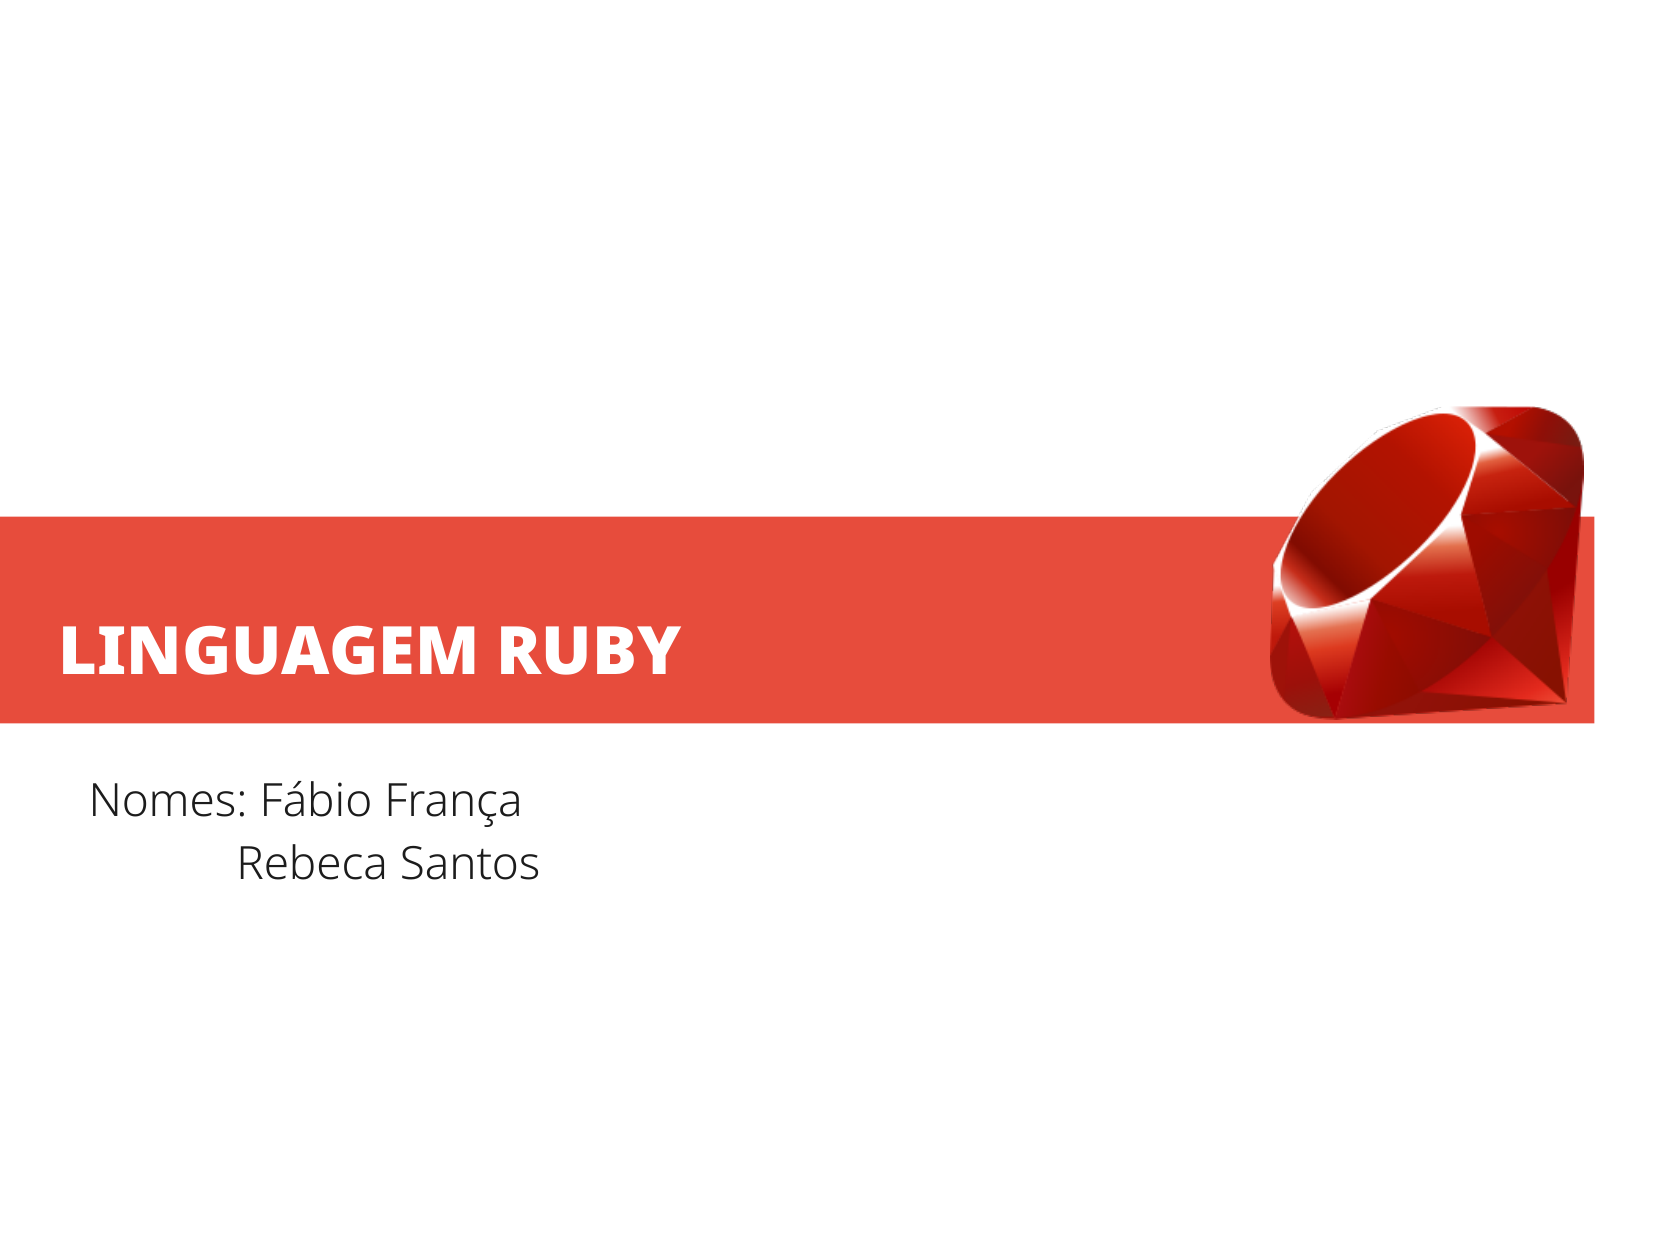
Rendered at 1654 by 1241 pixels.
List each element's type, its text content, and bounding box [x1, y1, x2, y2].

title LINGUAGEM RUBY [59, 546, 1270, 694]
title LINGUAGEM RUBY [1584, 546, 1595, 694]
picture [1270, 406, 1584, 720]
subtitle Nomes: Fábio França Rebeca Santos [88, 767, 1595, 1182]
